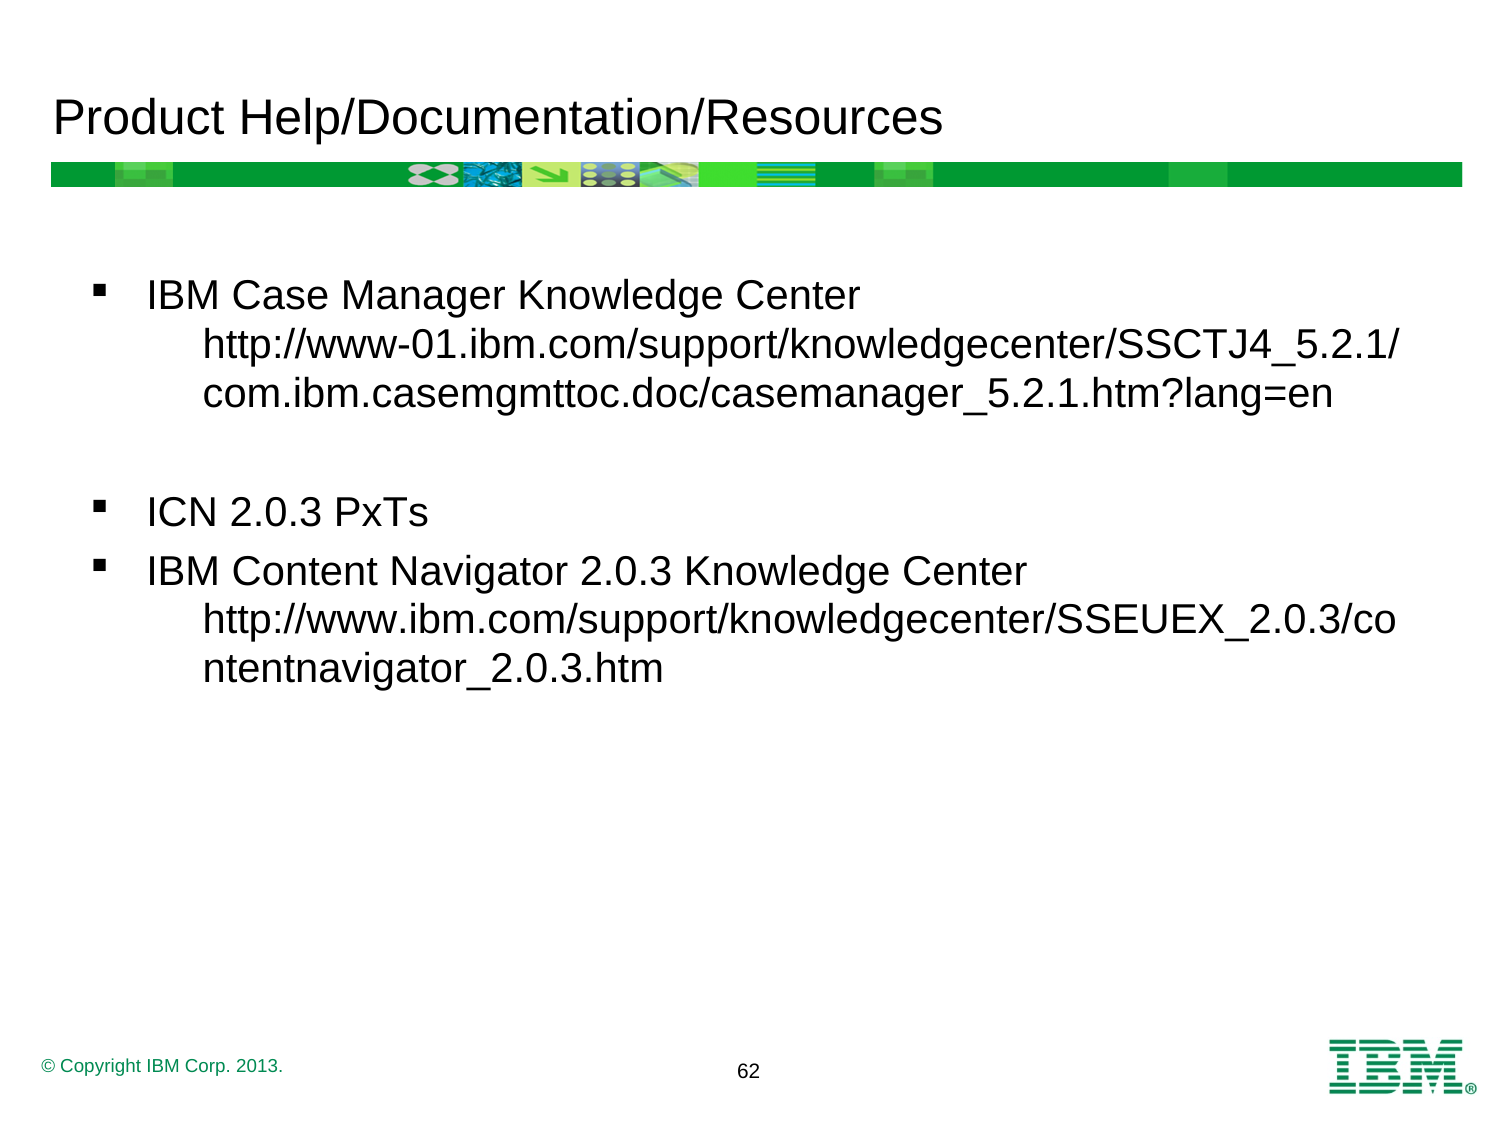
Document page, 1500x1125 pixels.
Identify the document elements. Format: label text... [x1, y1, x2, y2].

picture [50, 161, 1463, 189]
list IBM Case Manager Knowledge Center http://www-01.ibm.com/support/knowledgecenter/SSCTJ4_5.2.1/com.ibm.casemgmttoc.doc/casemanager_5.2.1.htm?lang=en ICN 2.0.3 PxTs IBM Content Navigator 2.0.3 Knowledge Center http://www.ibm.com/support/knowledgecenter/SSEUEX_2.0.3/contentnavigator_2.0.3.htm [75, 262, 1426, 1006]
picture [1327, 1037, 1479, 1096]
title Product Help/Documentation/Resources [37, 45, 1388, 188]
